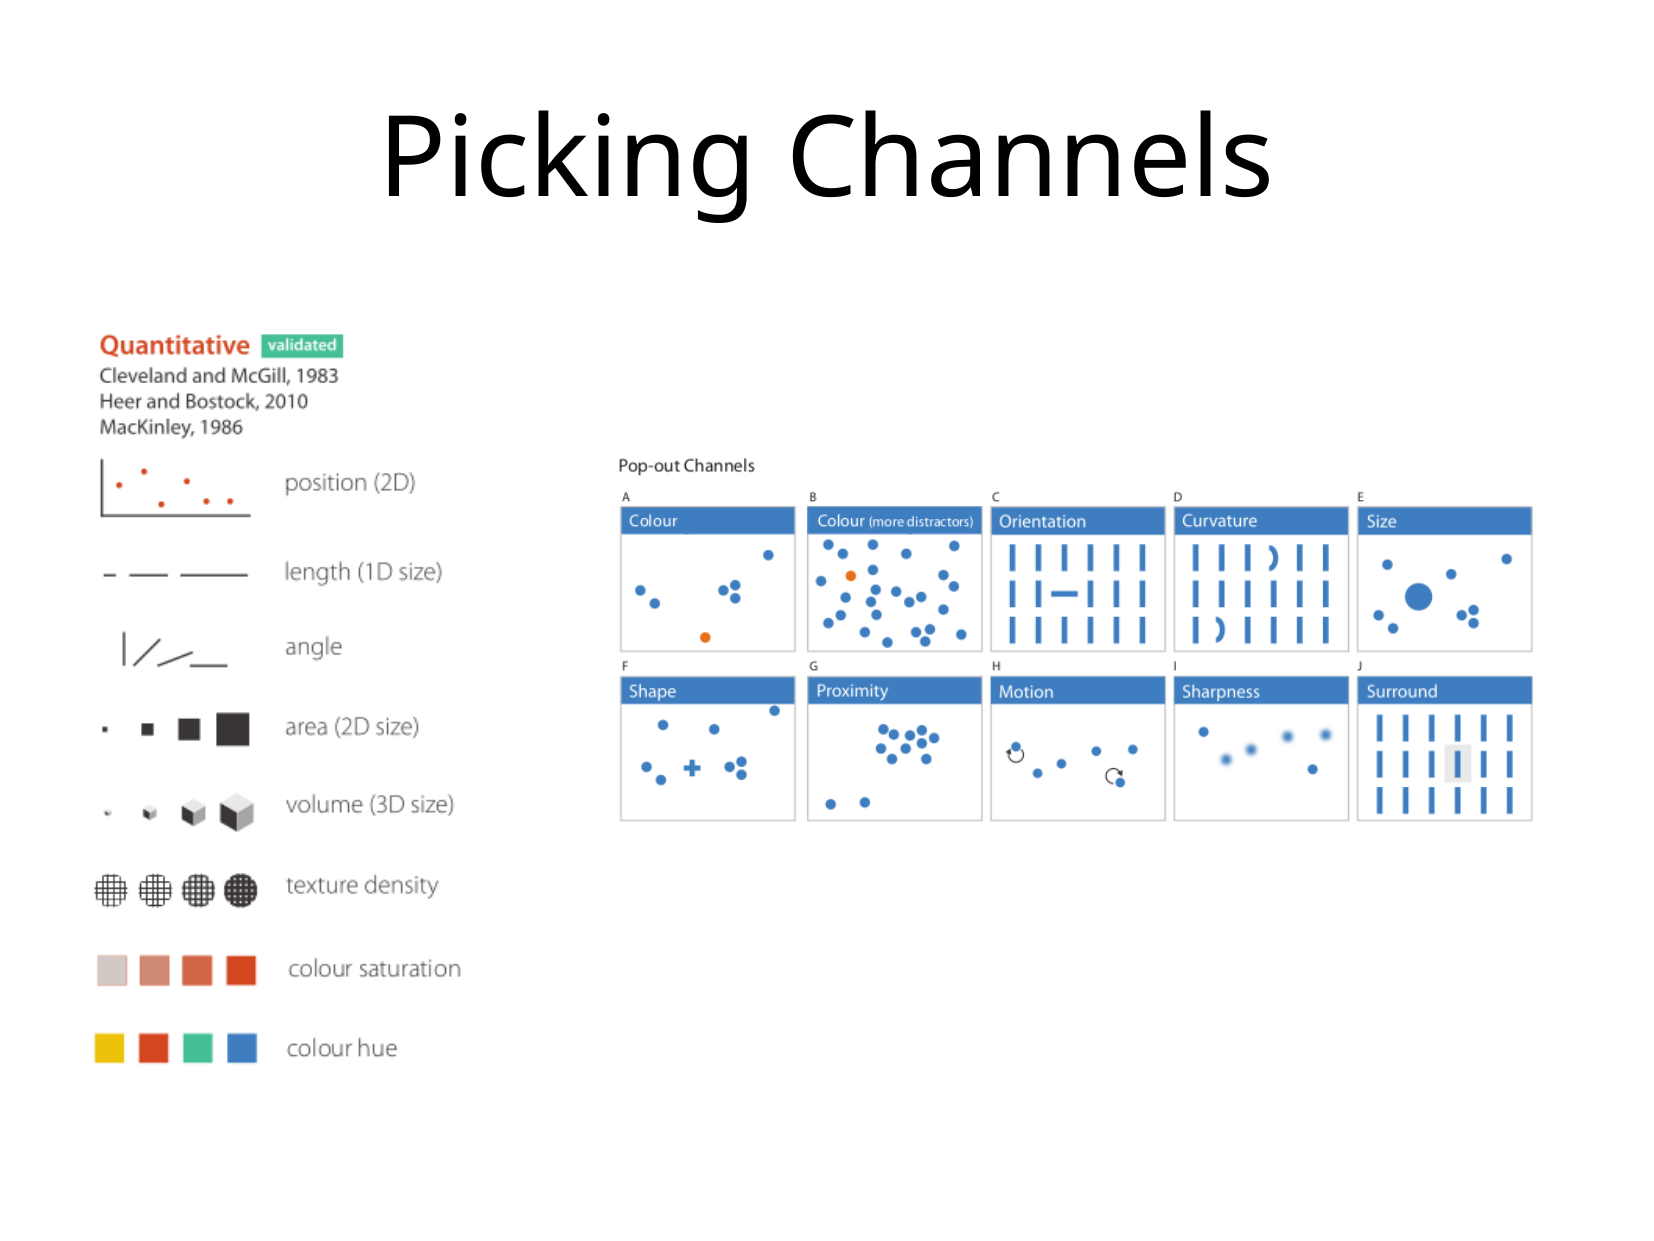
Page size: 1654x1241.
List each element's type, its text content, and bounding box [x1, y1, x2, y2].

picture [615, 449, 1546, 830]
title Picking Channels [82, 49, 1571, 257]
picture [90, 308, 470, 1081]
